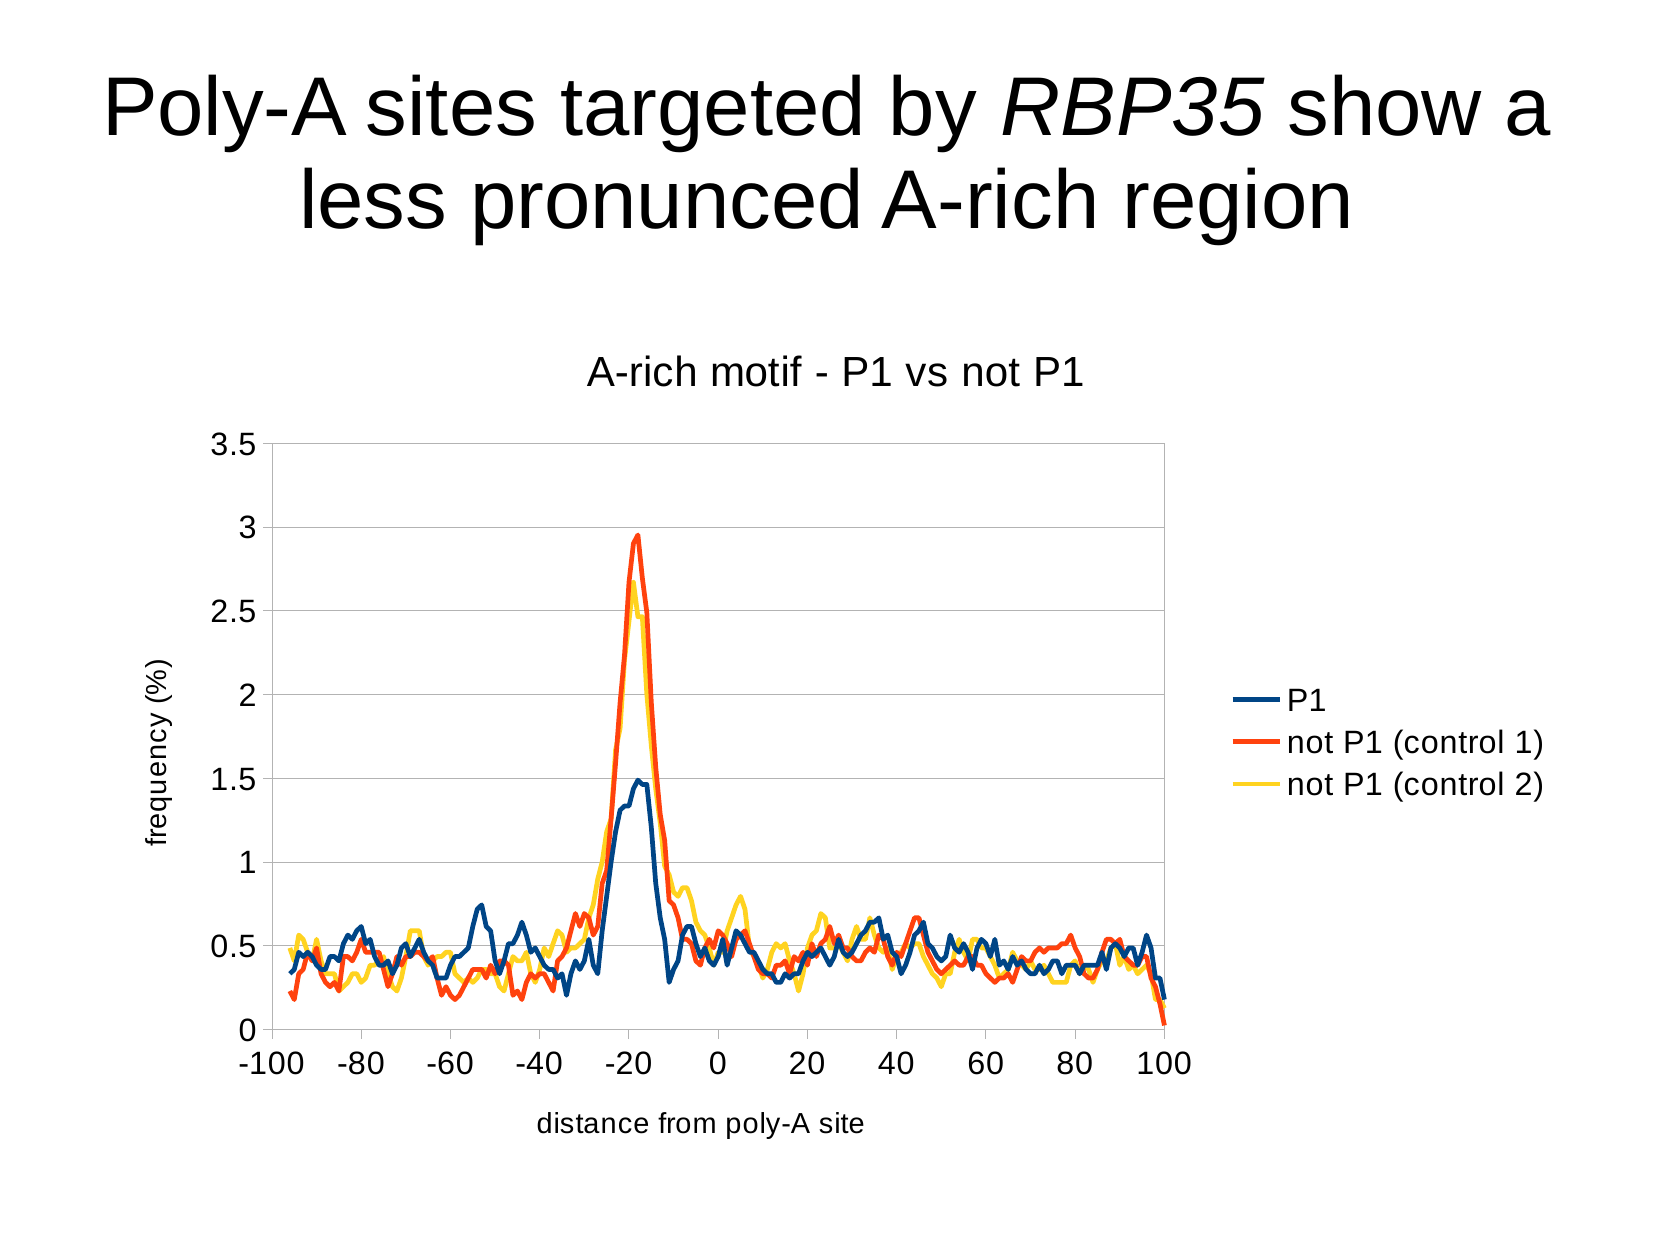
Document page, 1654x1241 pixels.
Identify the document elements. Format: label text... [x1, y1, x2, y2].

title Poly-A sites targeted by RBP35 show a less pronunced A-rich region [82, 49, 1571, 257]
chart [104, 310, 1568, 1173]
